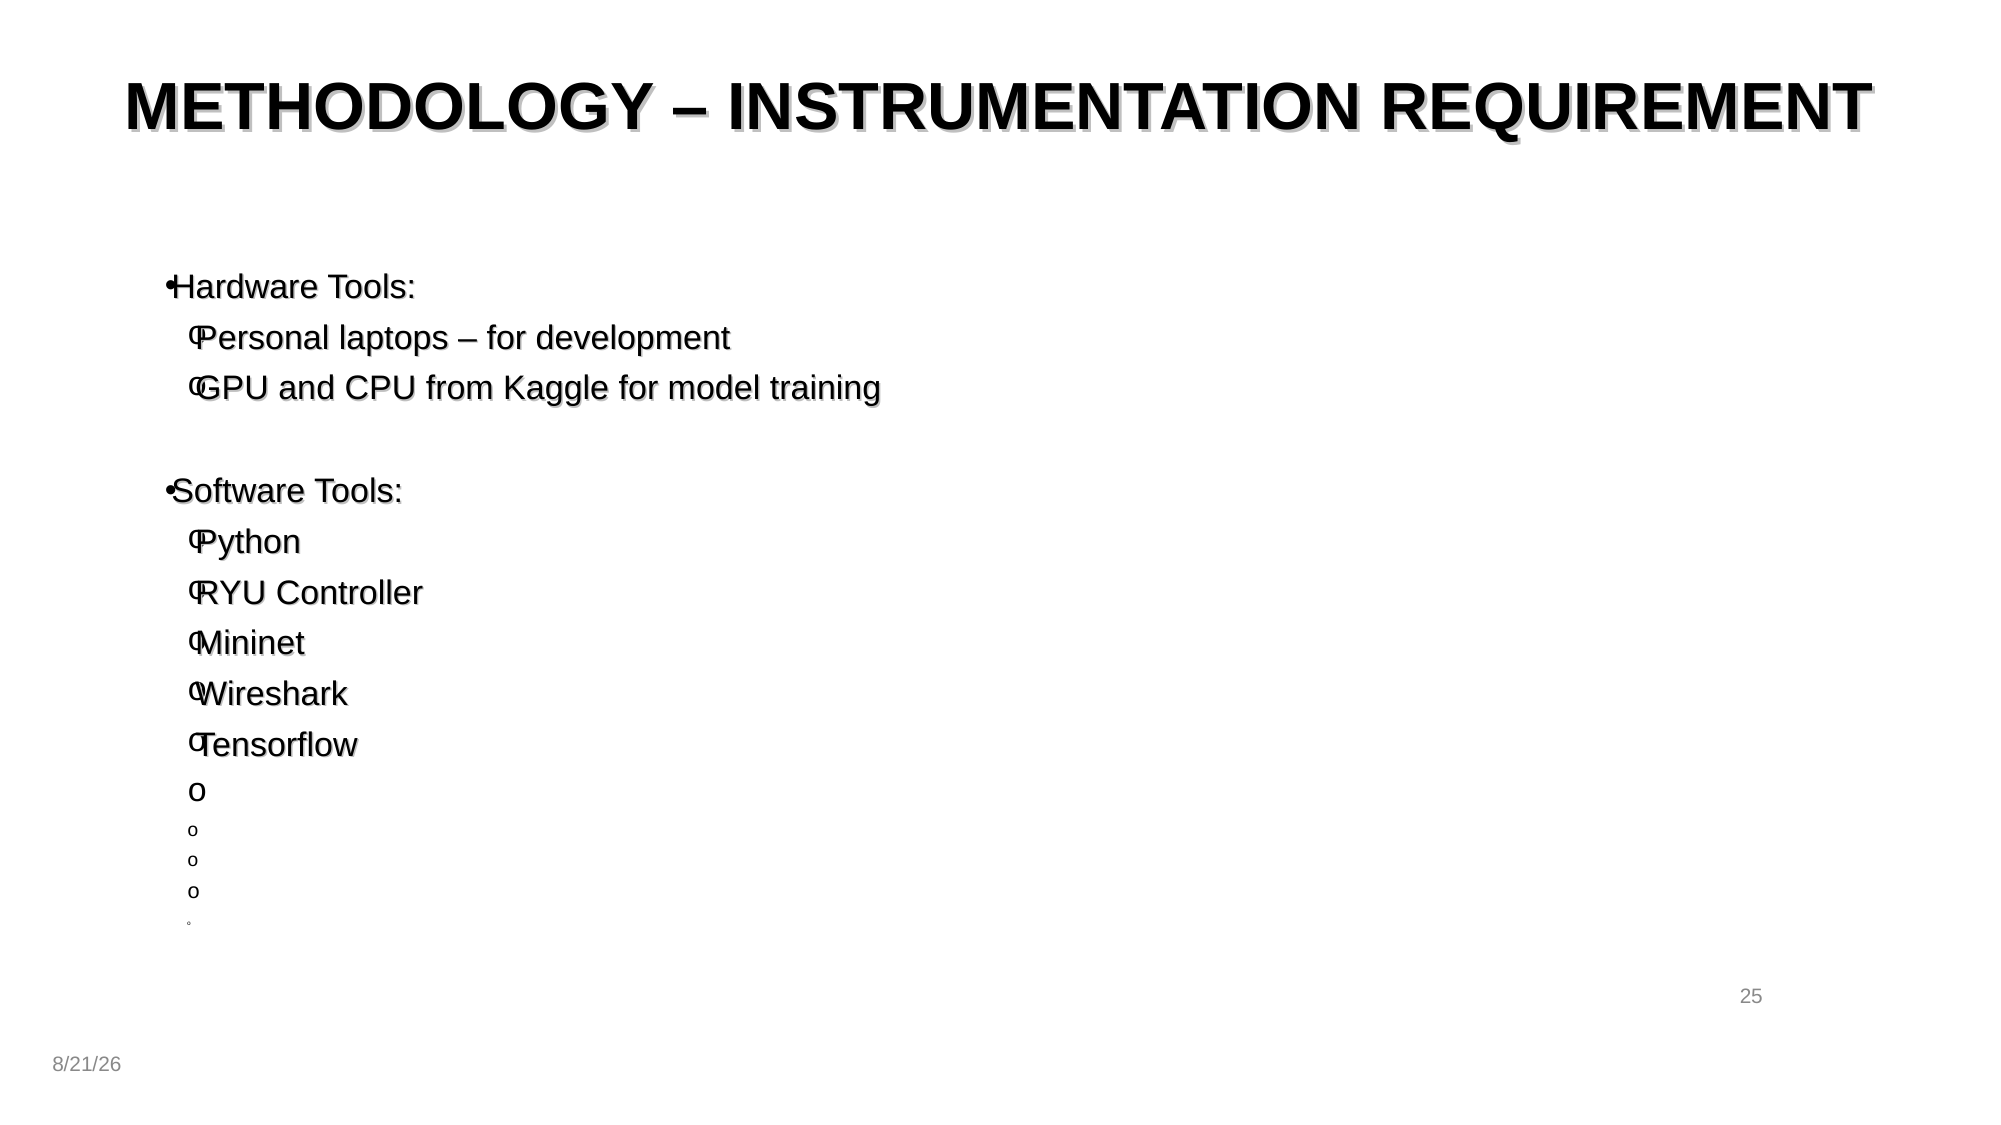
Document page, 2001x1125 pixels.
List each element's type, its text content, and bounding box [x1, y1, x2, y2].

slide_number December 27, 2024 [37, 1033, 488, 1094]
title Methodology – Instrumentation Requirement [106, 33, 1894, 183]
list Hardware Tools: Personal laptops – for development GPU and CPU from Kaggle for model training Software Tools: Python RYU Controller Mininet Wireshark Tensorflow [149, 249, 1849, 995]
slide_number 25 [1724, 995, 1849, 1025]
